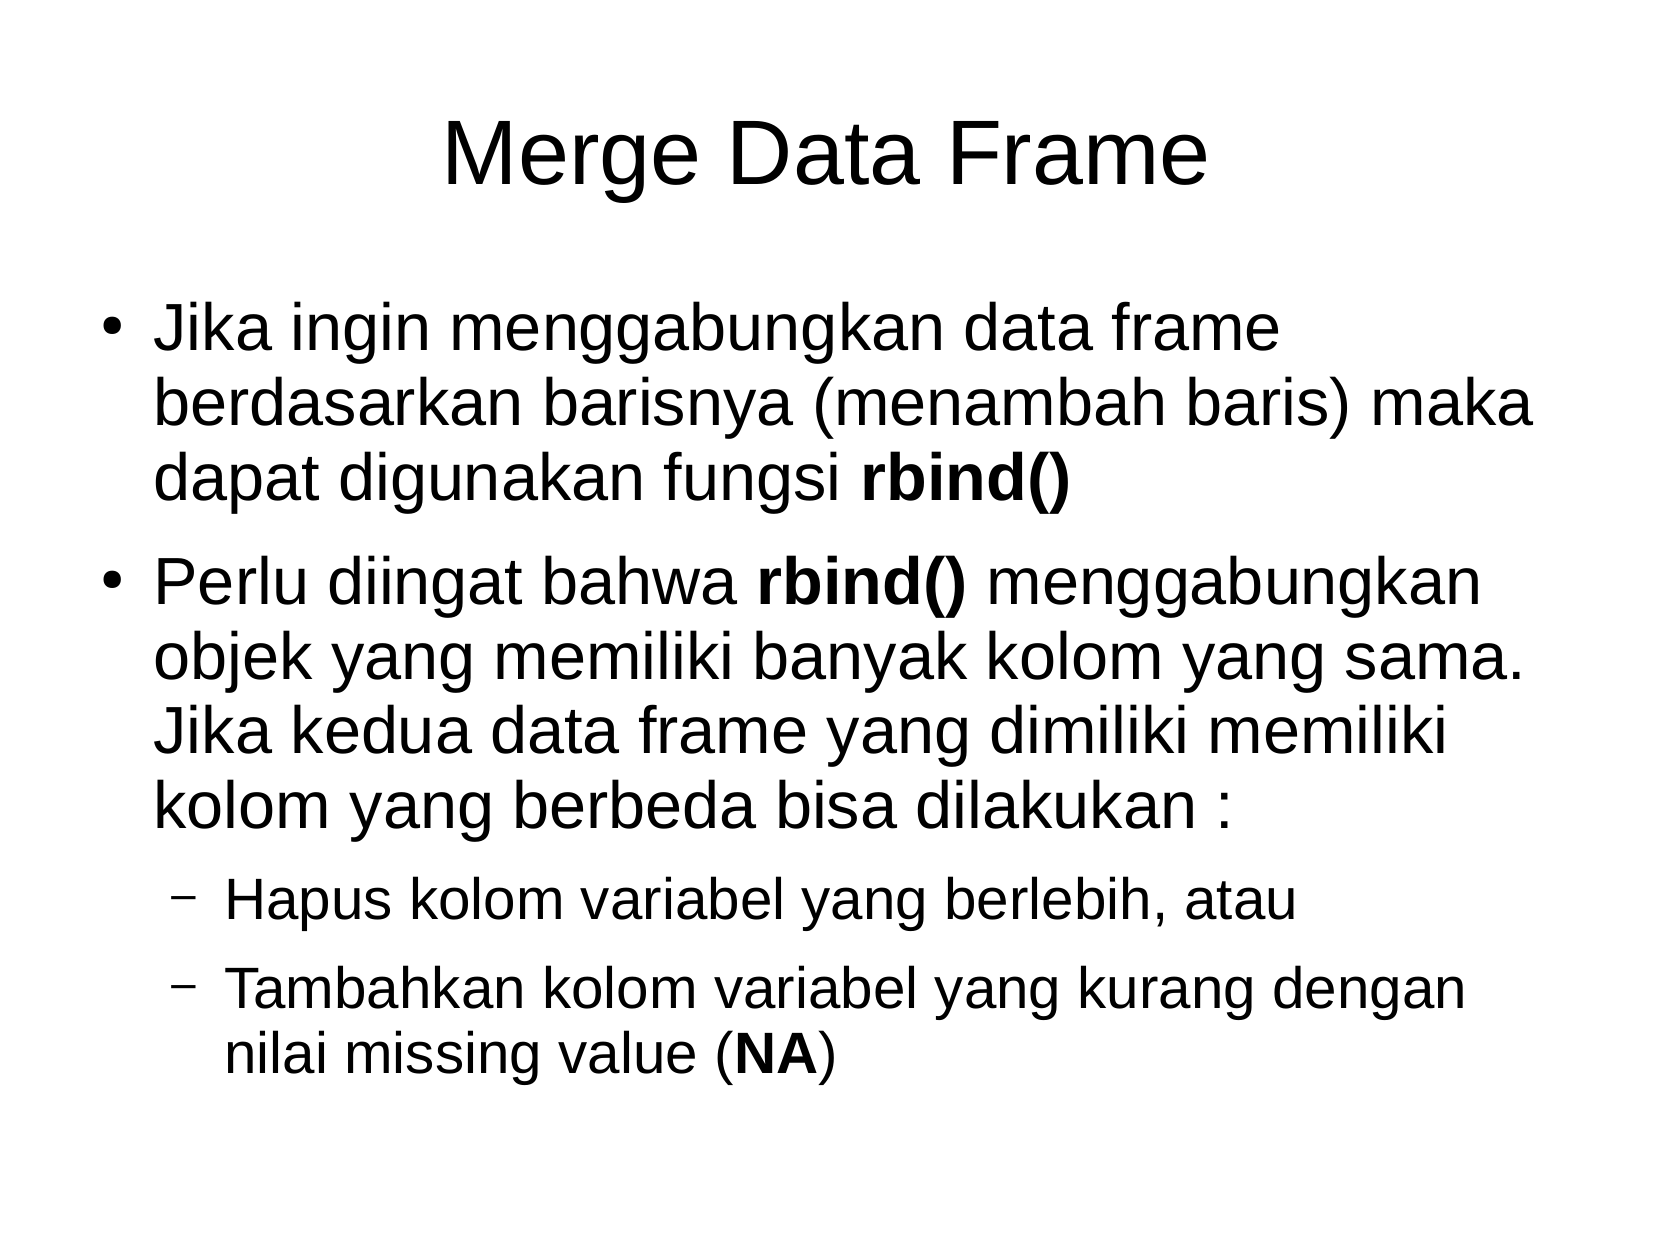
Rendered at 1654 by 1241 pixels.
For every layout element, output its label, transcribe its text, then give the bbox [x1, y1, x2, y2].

title Merge Data Frame [82, 49, 1571, 257]
list Jika ingin menggabungkan data frame berdasarkan barisnya (menambah baris) maka dapat digunakan fungsi rbind() Perlu diingat bahwa rbind() menggabungkan objek yang memiliki banyak kolom yang sama. Jika kedua data frame yang dimiliki memiliki kolom yang berbeda bisa dilakukan : Hapus kolom variabel yang berlebih, atau Tambahkan kolom variabel yang kurang dengan nilai missing value (NA) [82, 290, 1571, 1111]
